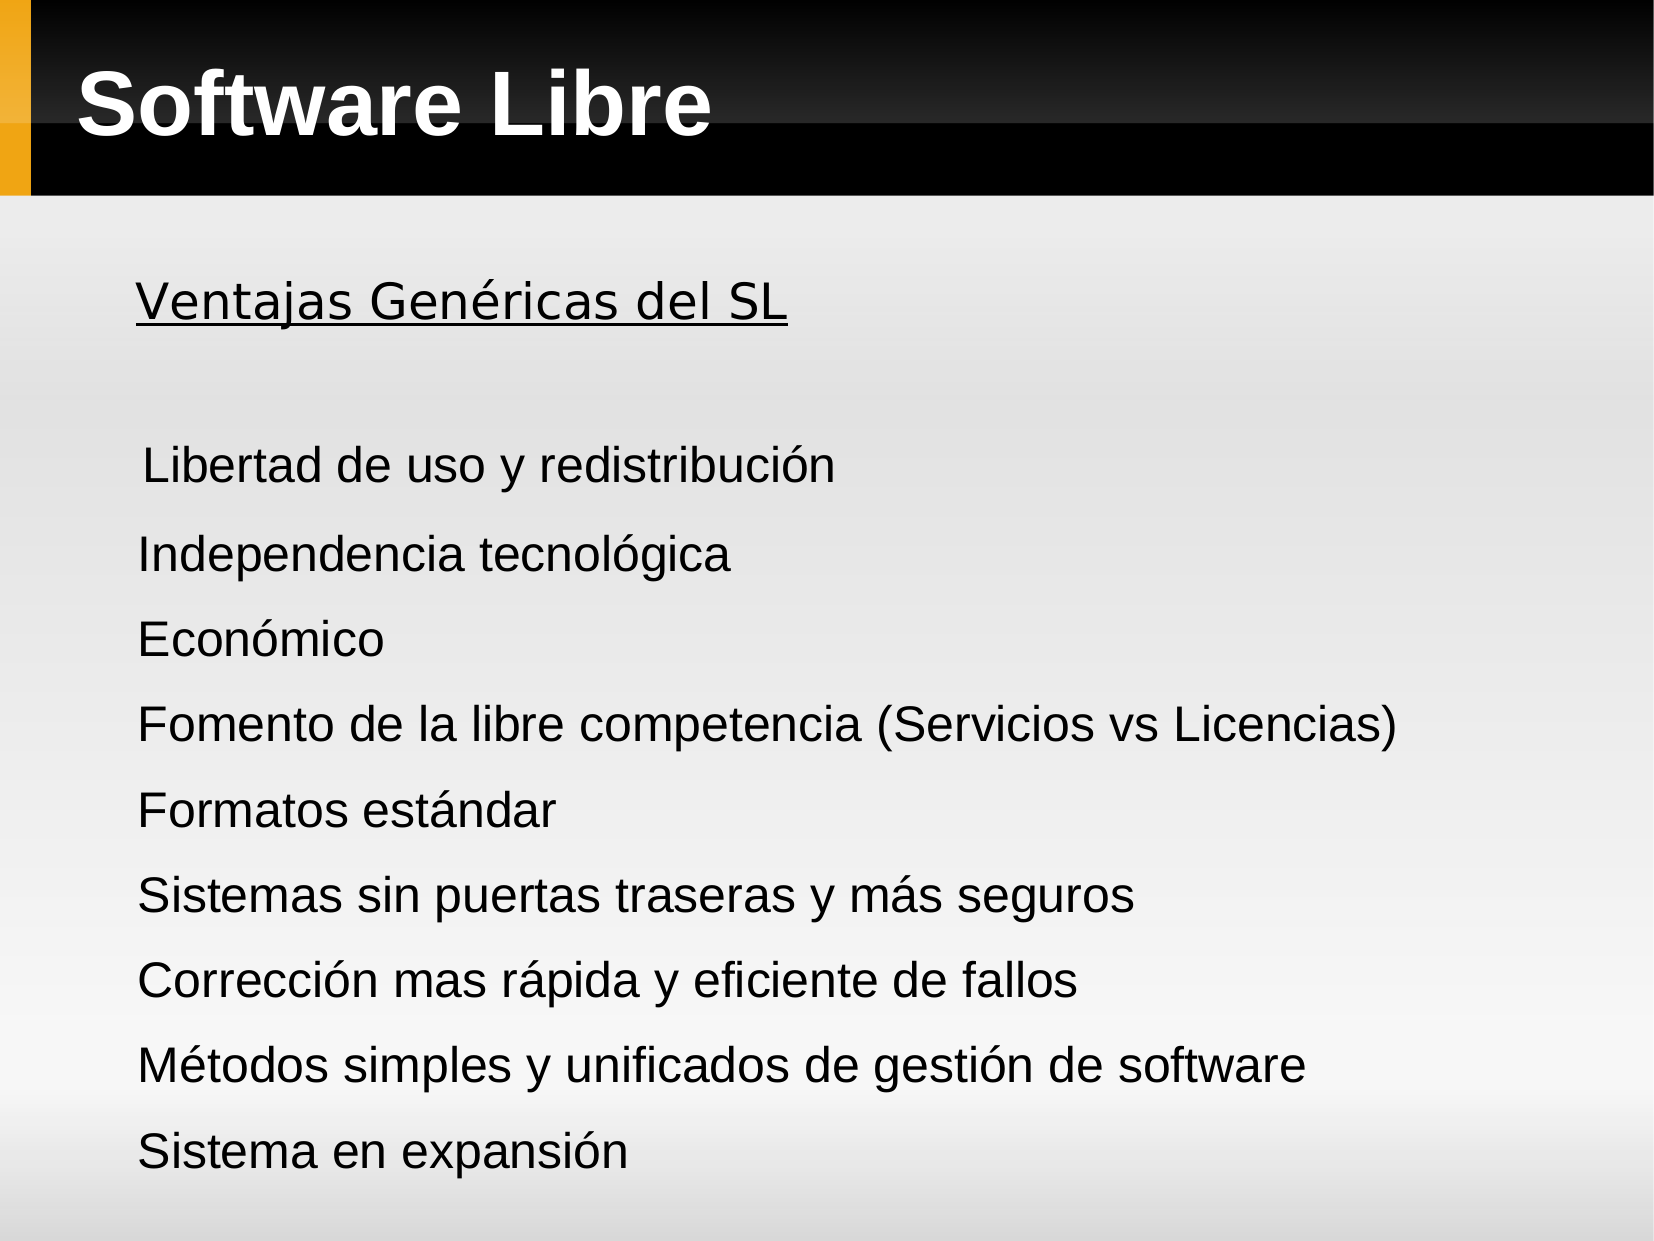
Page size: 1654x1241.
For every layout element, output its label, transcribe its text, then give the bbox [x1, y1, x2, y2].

picture [0, 0, 1654, 1241]
title Software Libre [76, 0, 1565, 208]
list Libertad de uso y redistribución Independencia tecnológica Económico Fomento de la libre competencia (Servicios vs Licencias) Formatos estándar Sistemas sin puertas traseras y más seguros Corrección mas rápida y eficiente de fallos Métodos simples y unificados de gestión de software Sistema en expansión [88, 421, 1577, 1241]
text_box Ventajas Genéricas del SL [121, 265, 804, 339]
